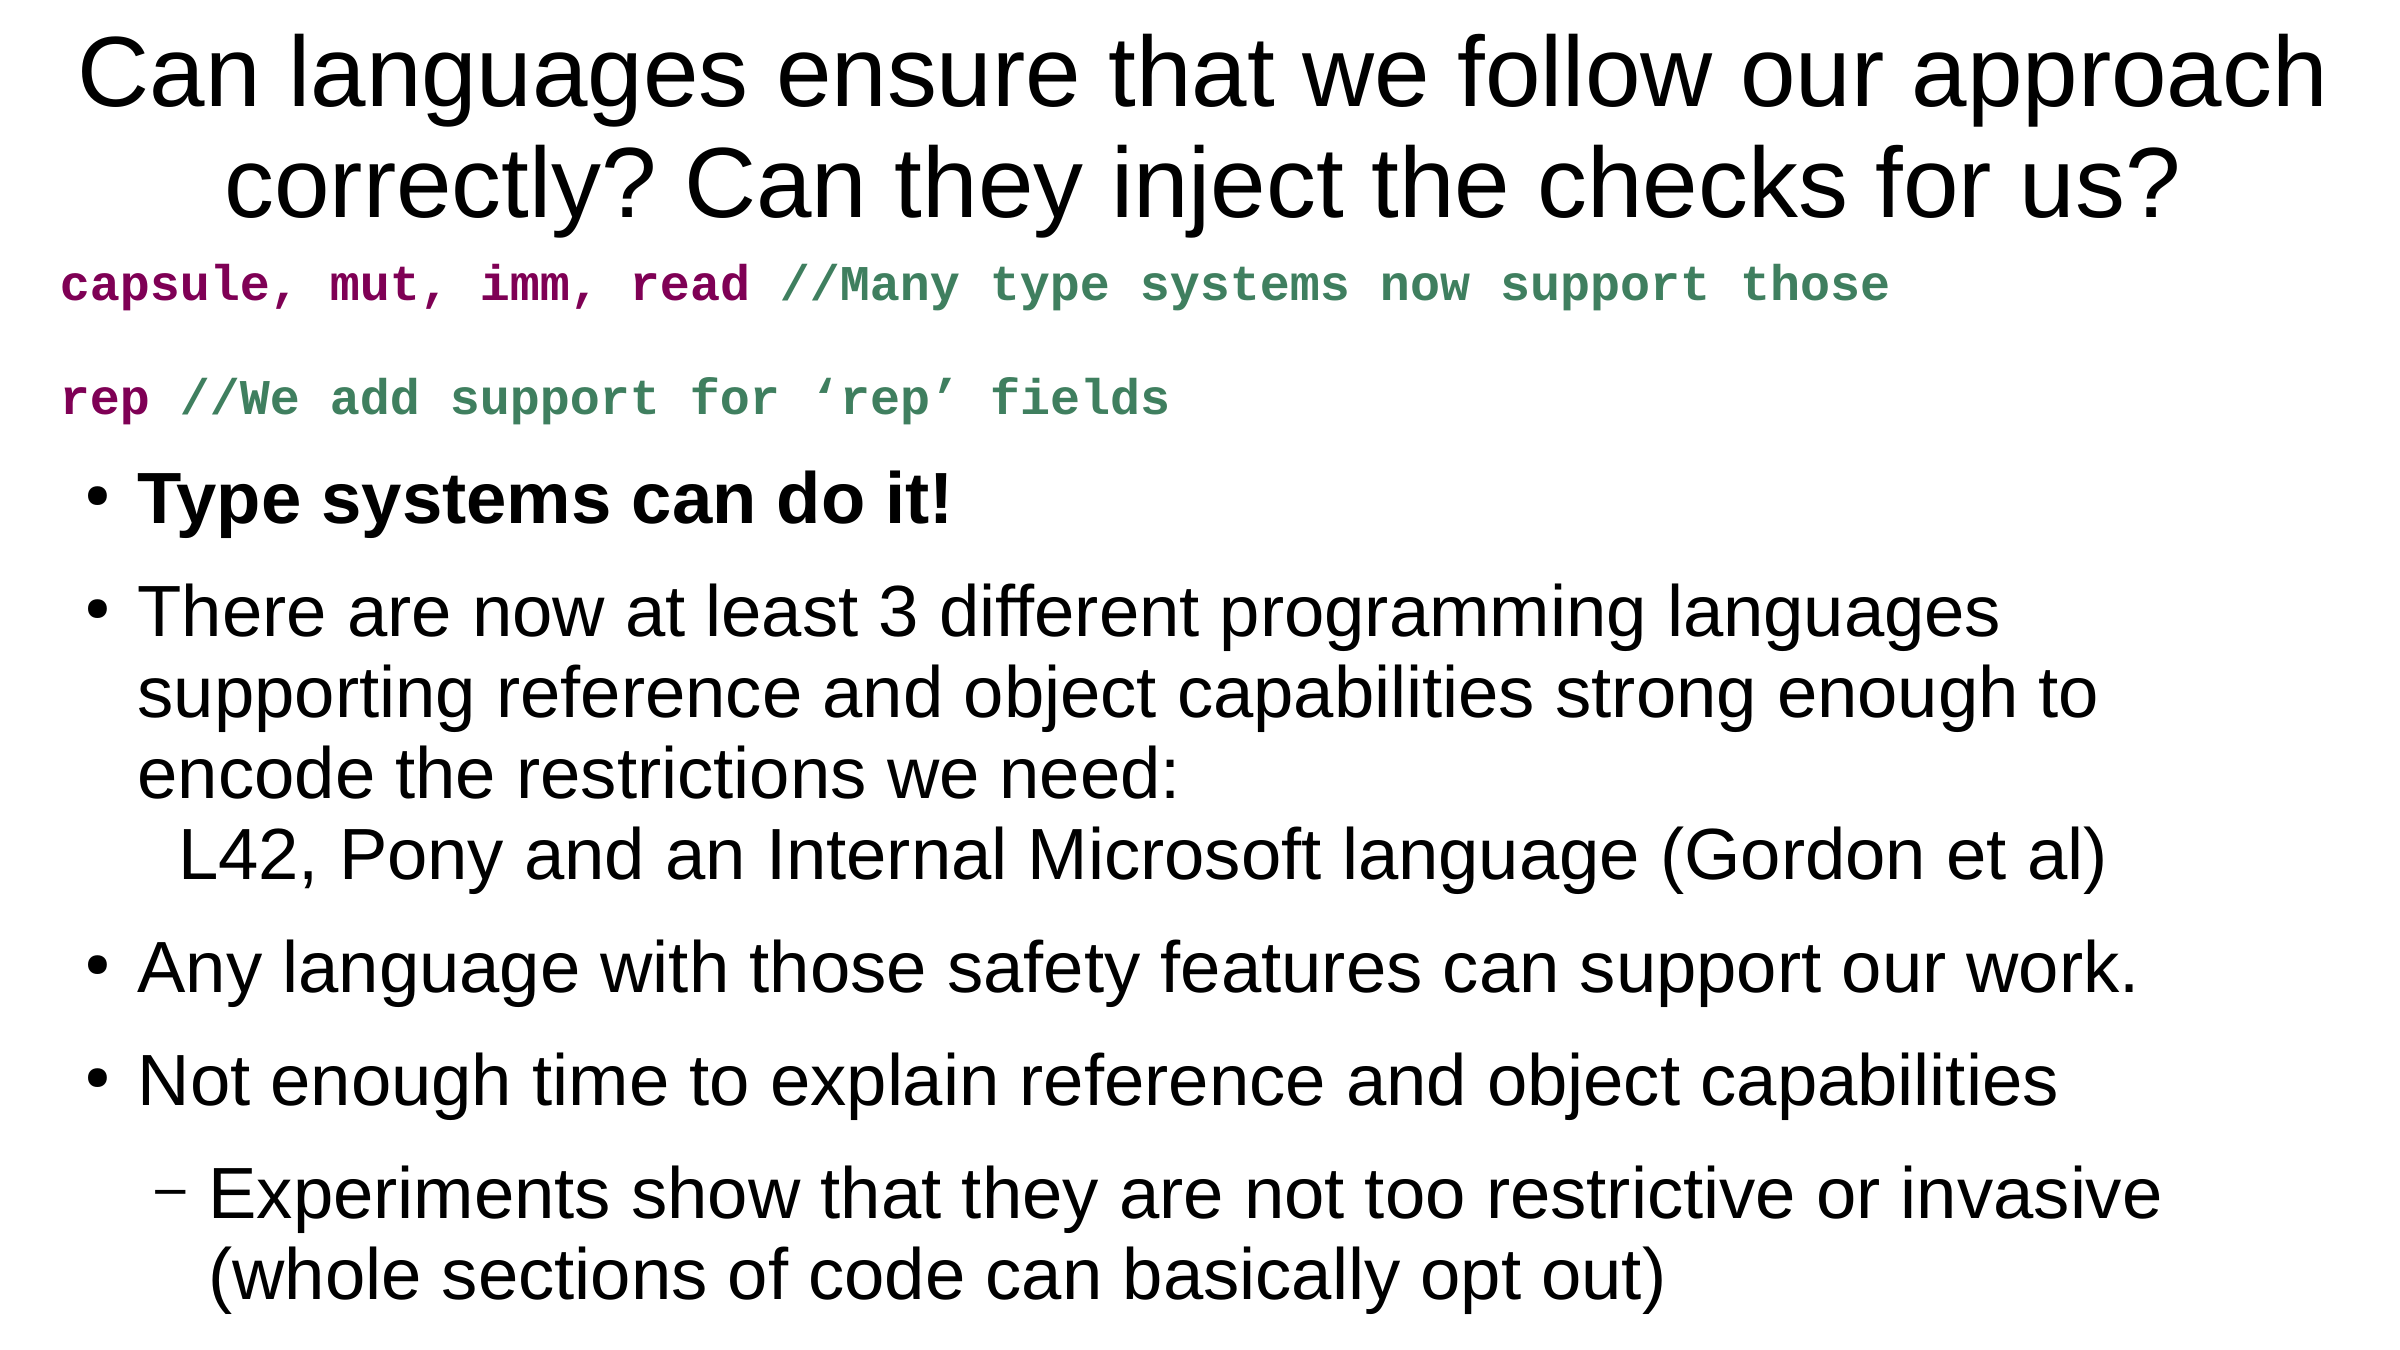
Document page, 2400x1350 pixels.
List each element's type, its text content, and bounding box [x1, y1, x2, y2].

text_box capsule, mut, imm, read //Many type systems now support those rep //We add support for ‘rep’ fields [45, 251, 2026, 494]
title Can languages ensure that we follow our approach correctly? Can they inject the checks for us? [15, 15, 2394, 241]
list Type systems can do it! There are now at least 3 different programming languages supporting reference and object capabilities strong enough to encode the restrictions we need: L42, Pony and an Internal Microsoft language (Gordon et al) Any language with those safety features can support our work. Not enough time to explain reference and object capabilities Experiments show that they are not too restrictive or invasive (whole sections of code can basically opt out) [66, 457, 2352, 1315]
